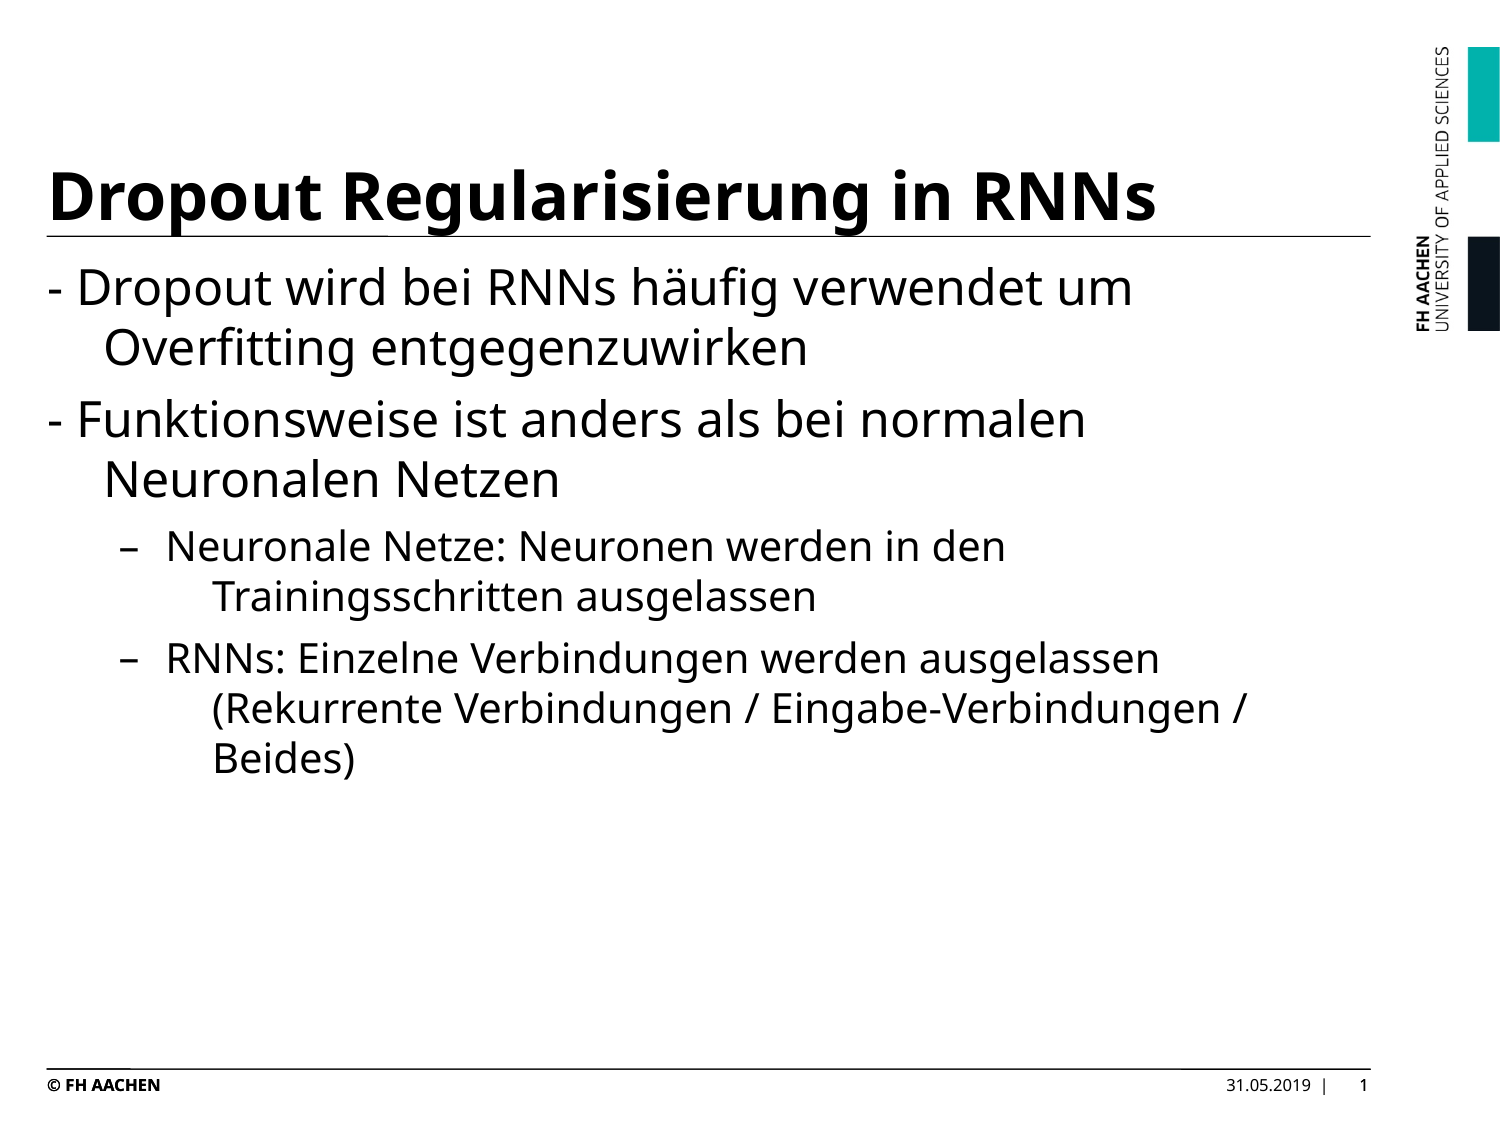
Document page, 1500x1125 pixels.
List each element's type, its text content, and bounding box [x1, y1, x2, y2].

list - Dropout wird bei RNNs häufig verwendet um Overfitting entgegenzuwirken - Funktionsweise ist anders als bei normalen Neuronalen Netzen Neuronale Netze: Neuronen werden in den Trainingsschritten ausgelassen RNNs: Einzelne Verbindungen werden ausgelassen (Rekurrente Verbindungen / Eingabe-Verbindungen / Beides) [47, 255, 1371, 1047]
title Dropout Regularisierung in RNNs [47, 153, 1371, 237]
text_box <number> [1319, 1074, 1369, 1095]
picture [1404, 47, 1500, 331]
text_box © FH AACHEN [47, 1074, 988, 1095]
